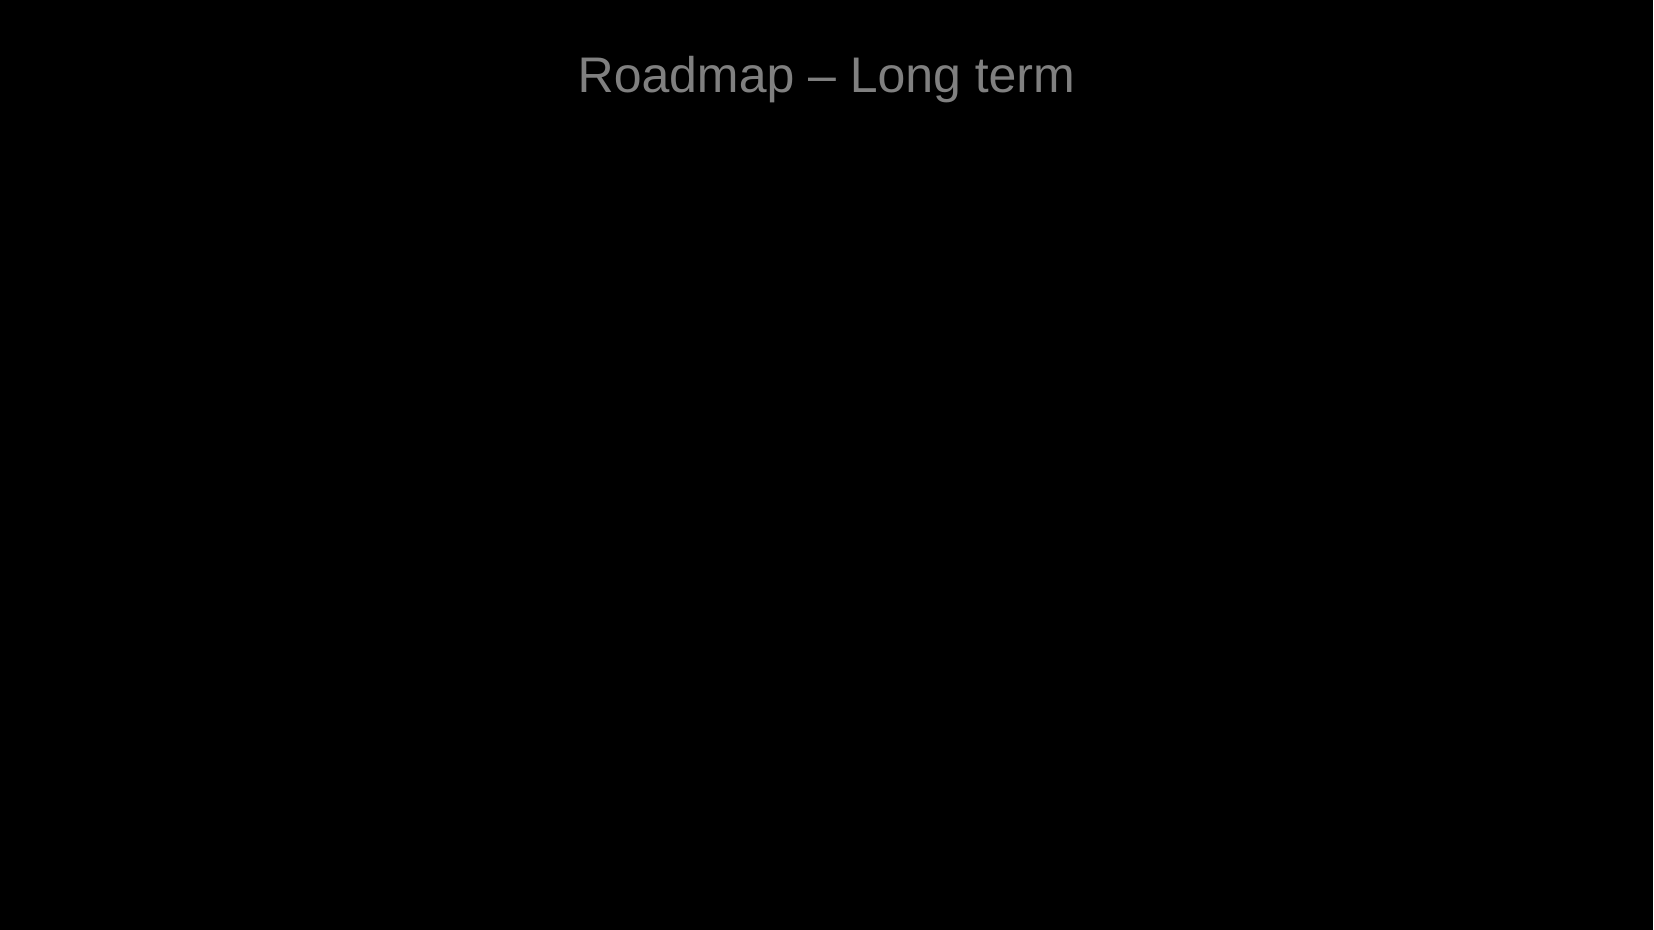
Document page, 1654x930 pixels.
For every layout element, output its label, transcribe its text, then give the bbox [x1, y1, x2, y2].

title Roadmap – Long term [82, 37, 1571, 113]
